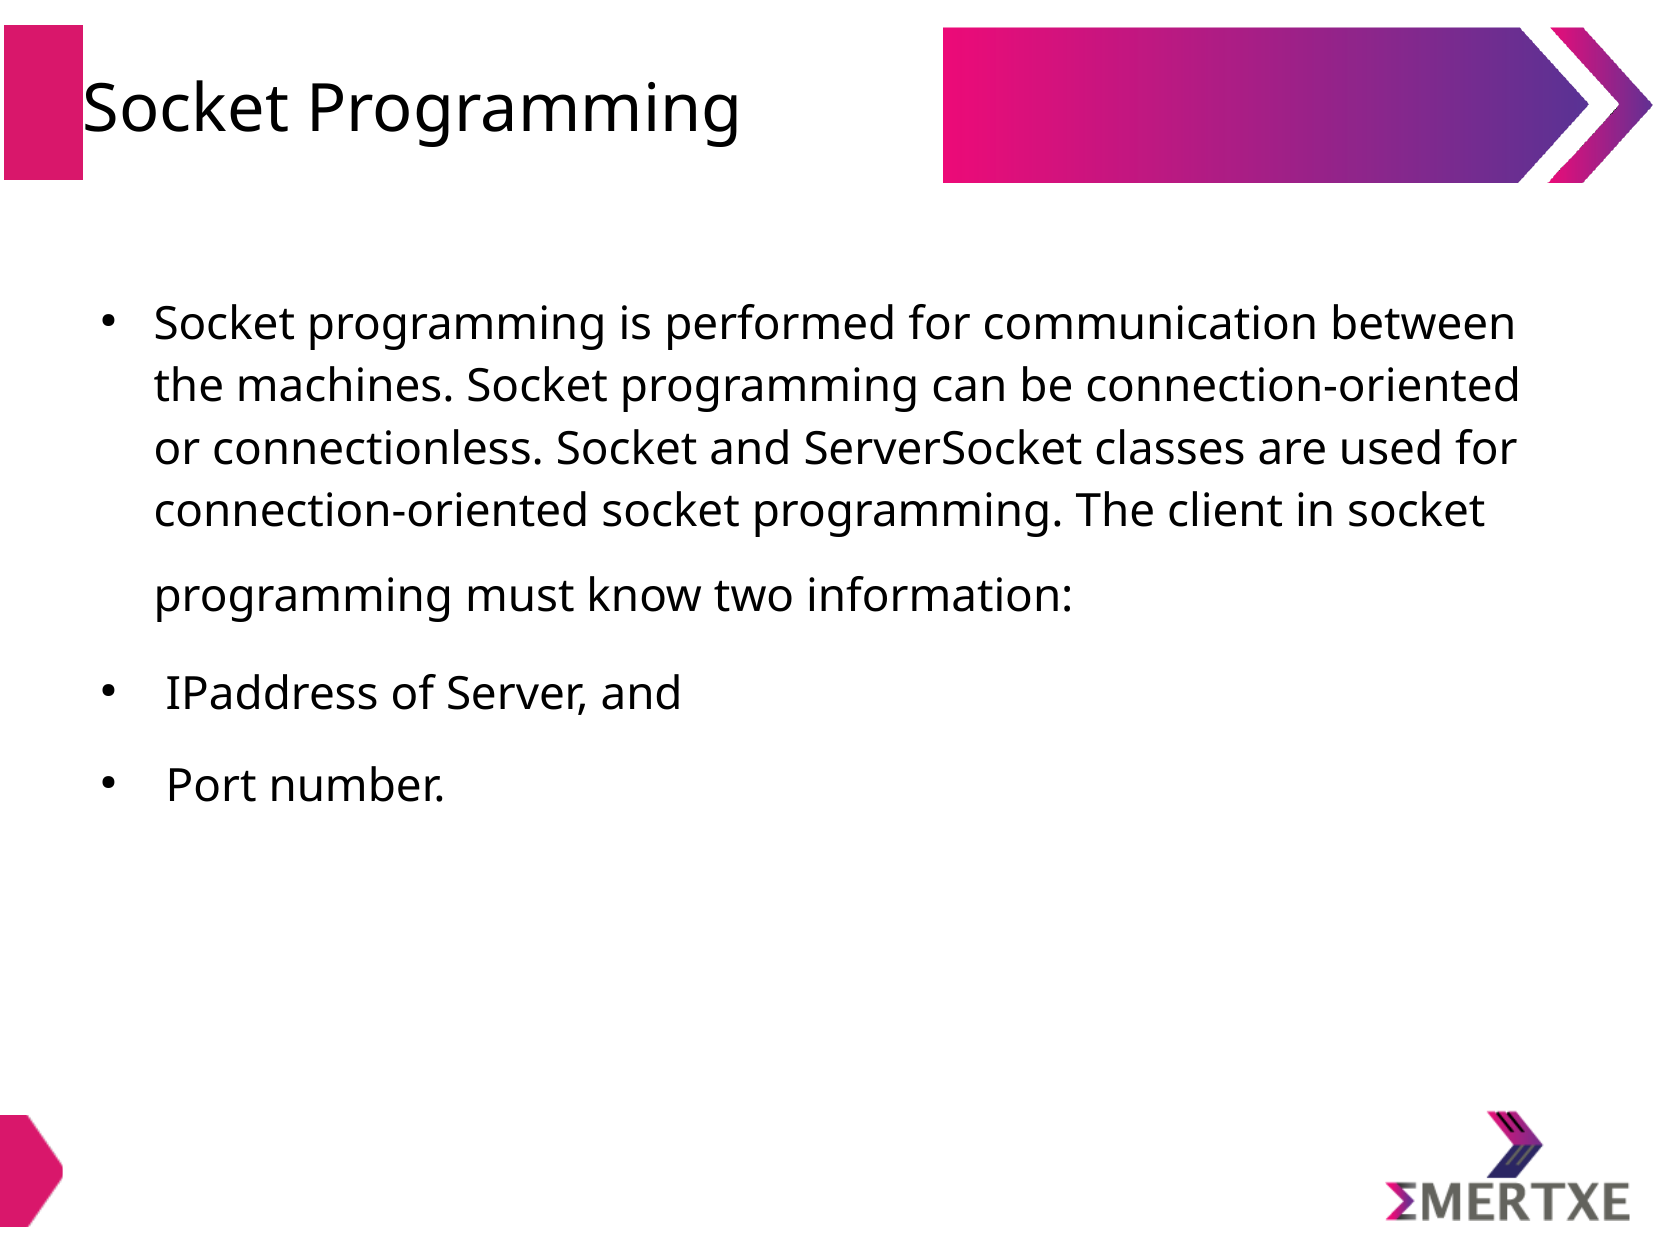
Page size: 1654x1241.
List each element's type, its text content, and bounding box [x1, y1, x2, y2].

list Socket programming is performed for communication between the machines. Socket programming can be connection-oriented or connectionless. Socket and ServerSocket classes are used for connection-oriented socket programming. The client in socket programming must know two information: IPaddress of Server, and Port number. [82, 290, 1571, 1010]
picture [1385, 1107, 1631, 1221]
picture [1571, 27, 1653, 183]
title Socket Programming [82, 2, 1571, 210]
